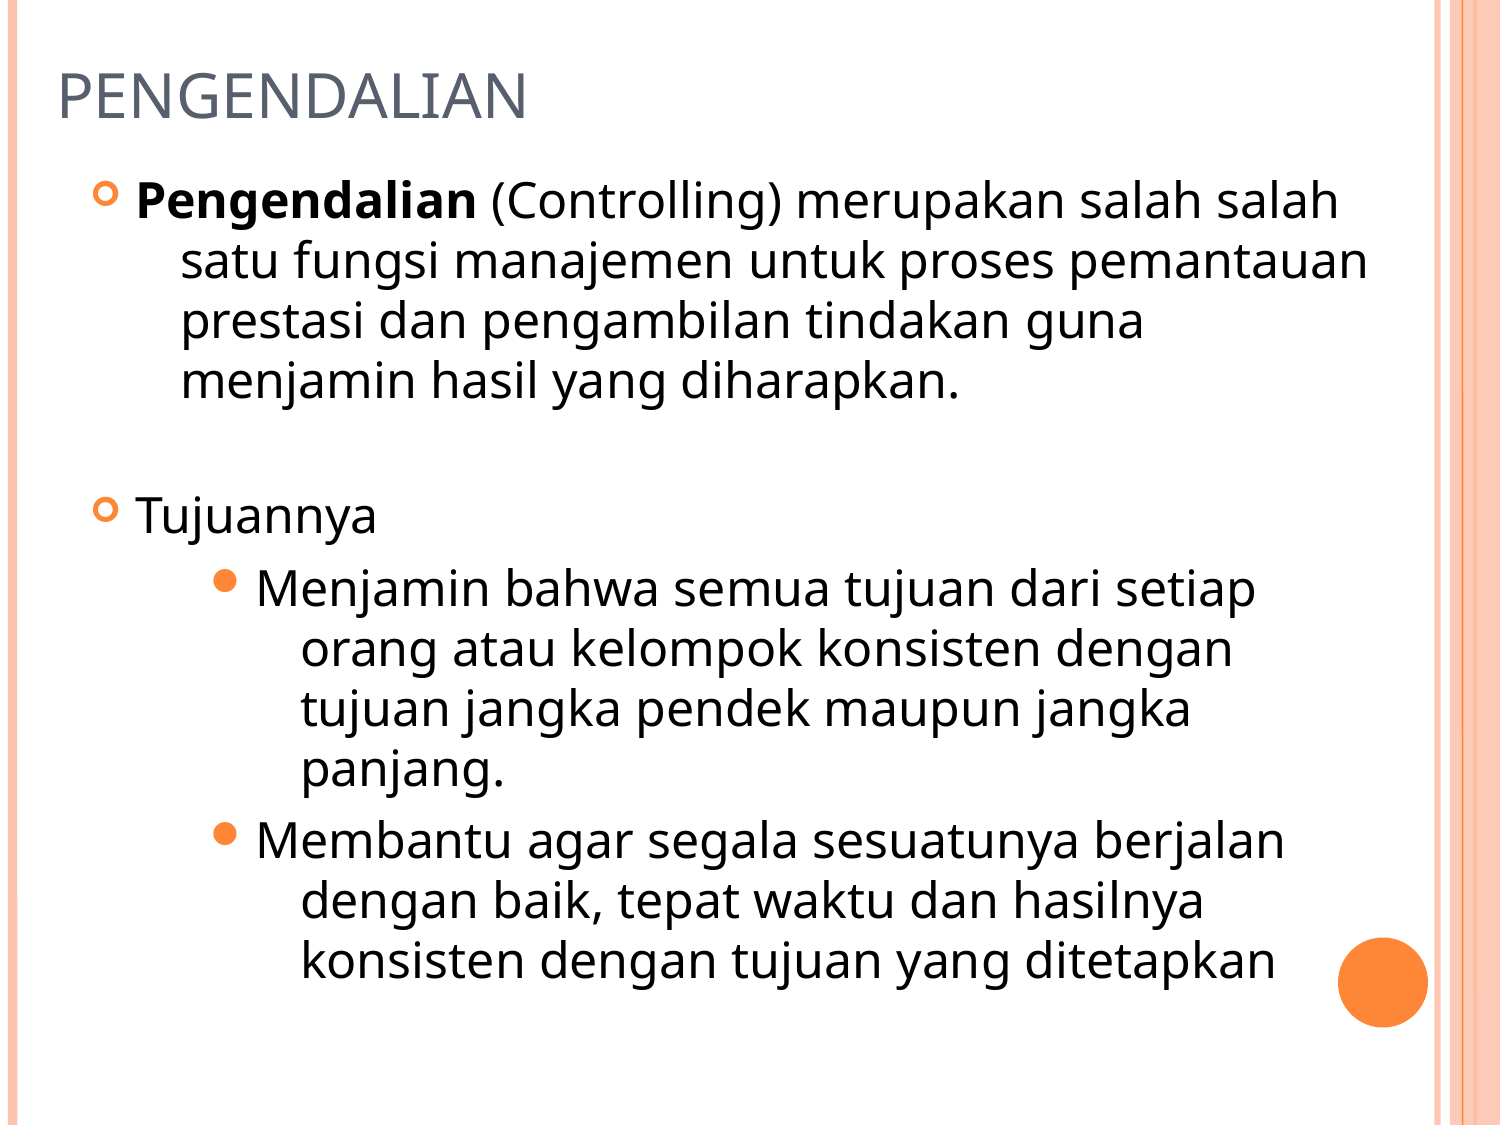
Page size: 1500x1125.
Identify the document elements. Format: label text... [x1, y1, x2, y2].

title PENGENDALIAN [41, 42, 646, 139]
list Pengendalian (Controlling) merupakan salah salah satu fungsi manajemen untuk proses pemantauan prestasi dan pengambilan tindakan guna menjamin hasil yang diharapkan. Tujuannya Menjamin bahwa semua tujuan dari setiap orang atau kelompok konsisten dengan tujuan jangka pendek maupun jangka panjang. Membantu agar segala sesuatunya berjalan dengan baik, tepat waktu dan hasilnya konsisten dengan tujuan yang ditetapkan [75, 160, 1412, 1062]
